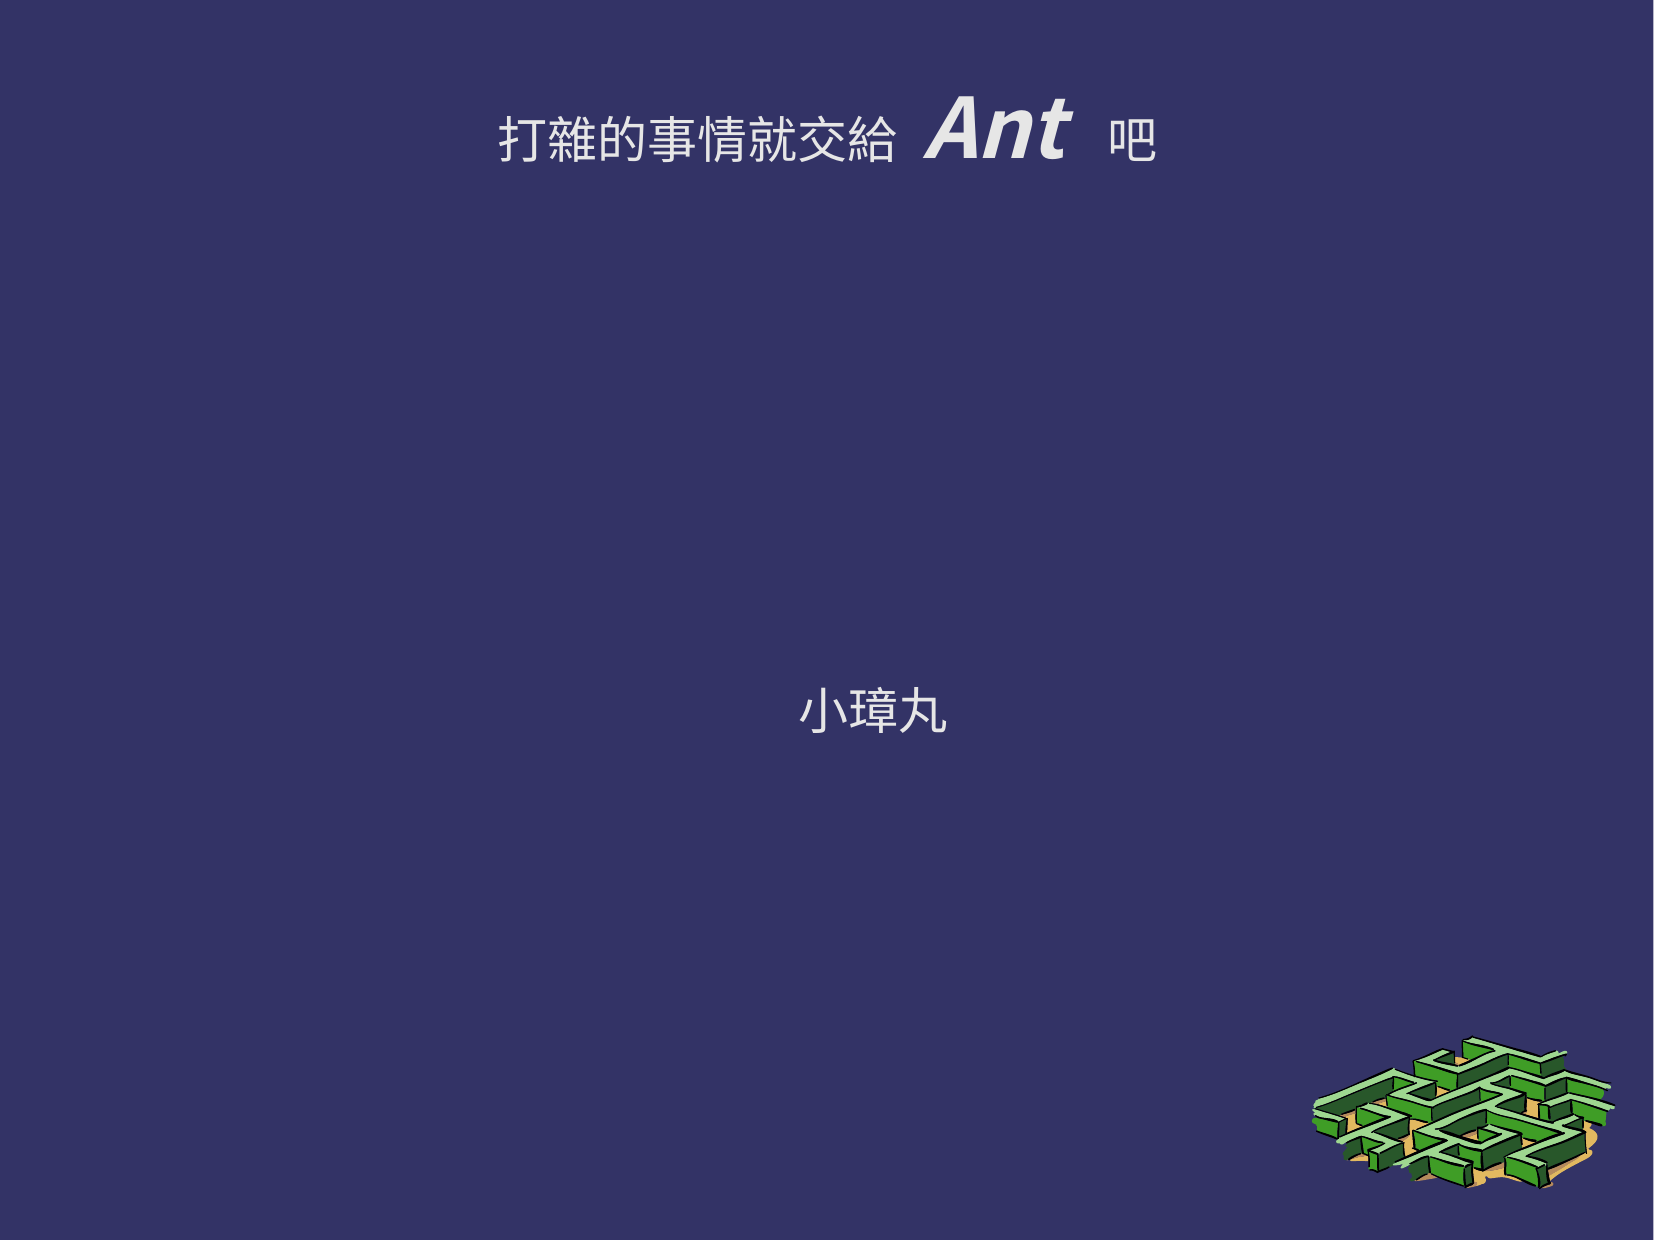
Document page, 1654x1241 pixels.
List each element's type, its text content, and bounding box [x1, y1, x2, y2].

subtitle 小璋丸 [178, 364, 1570, 1147]
title 打雜的事情就交給 Ant 吧 [121, 19, 1534, 227]
